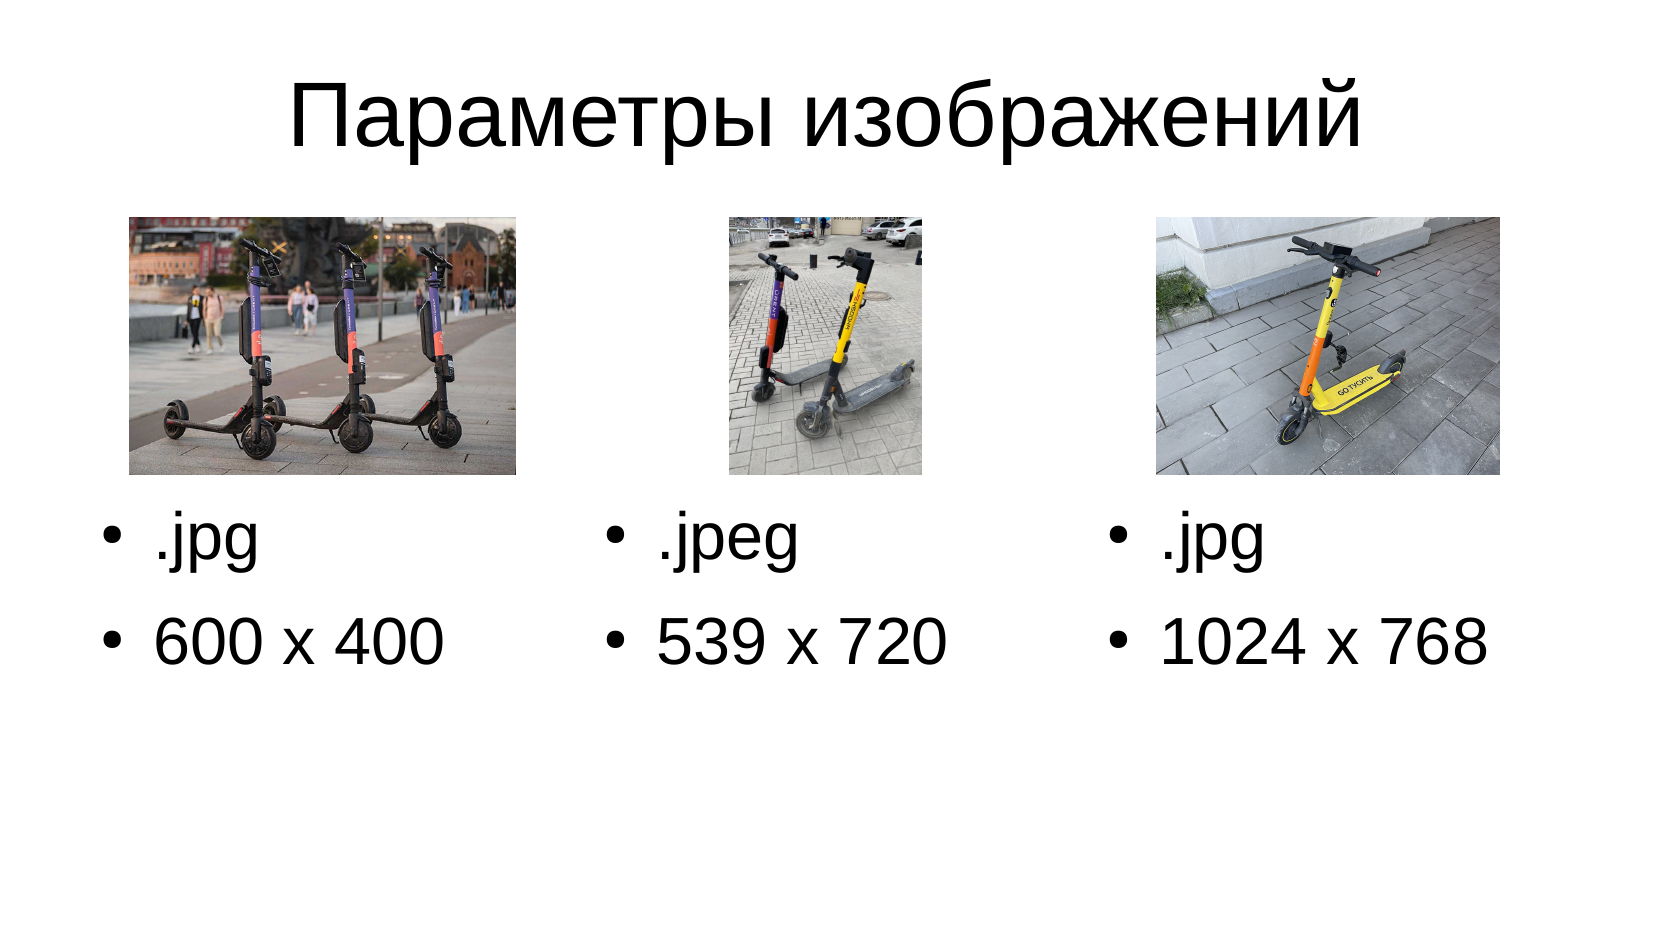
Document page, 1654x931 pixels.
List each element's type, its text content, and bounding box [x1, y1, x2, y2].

list .jpg 1024 x 768 [1088, 499, 1569, 757]
picture [1156, 217, 1500, 475]
picture [129, 217, 516, 475]
list .jpg 600 x 400 [82, 499, 562, 757]
title Параметры изображений [82, 37, 1571, 193]
list .jpeg 539 x 720 [585, 499, 1065, 757]
picture [729, 217, 922, 475]
